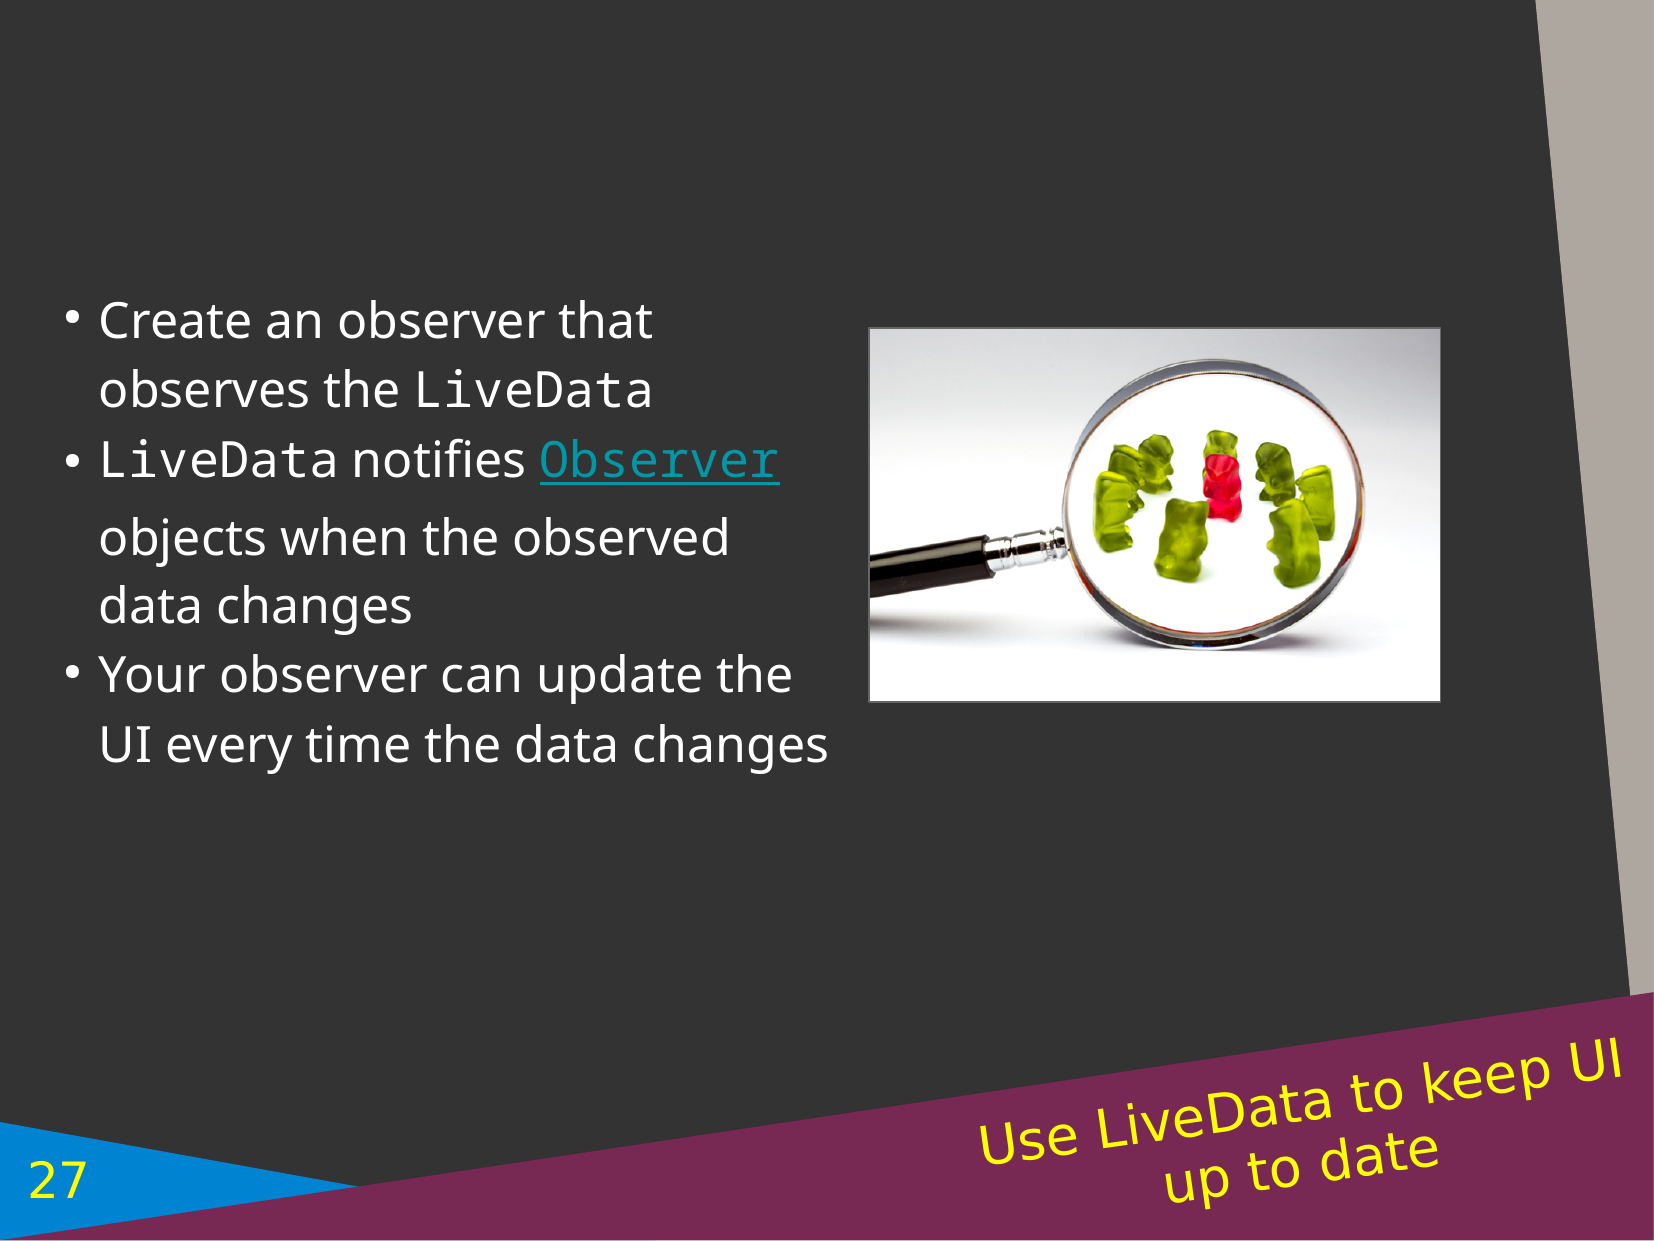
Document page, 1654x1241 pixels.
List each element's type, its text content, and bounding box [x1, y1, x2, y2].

title Use LiveData to keep UI up to date [956, 995, 1654, 1241]
picture [869, 328, 1440, 702]
list Create an observer that observes the LiveData LiveData notifies Observer objects when the observed data changes Your observer can update the UI every time the data changes [48, 264, 853, 783]
